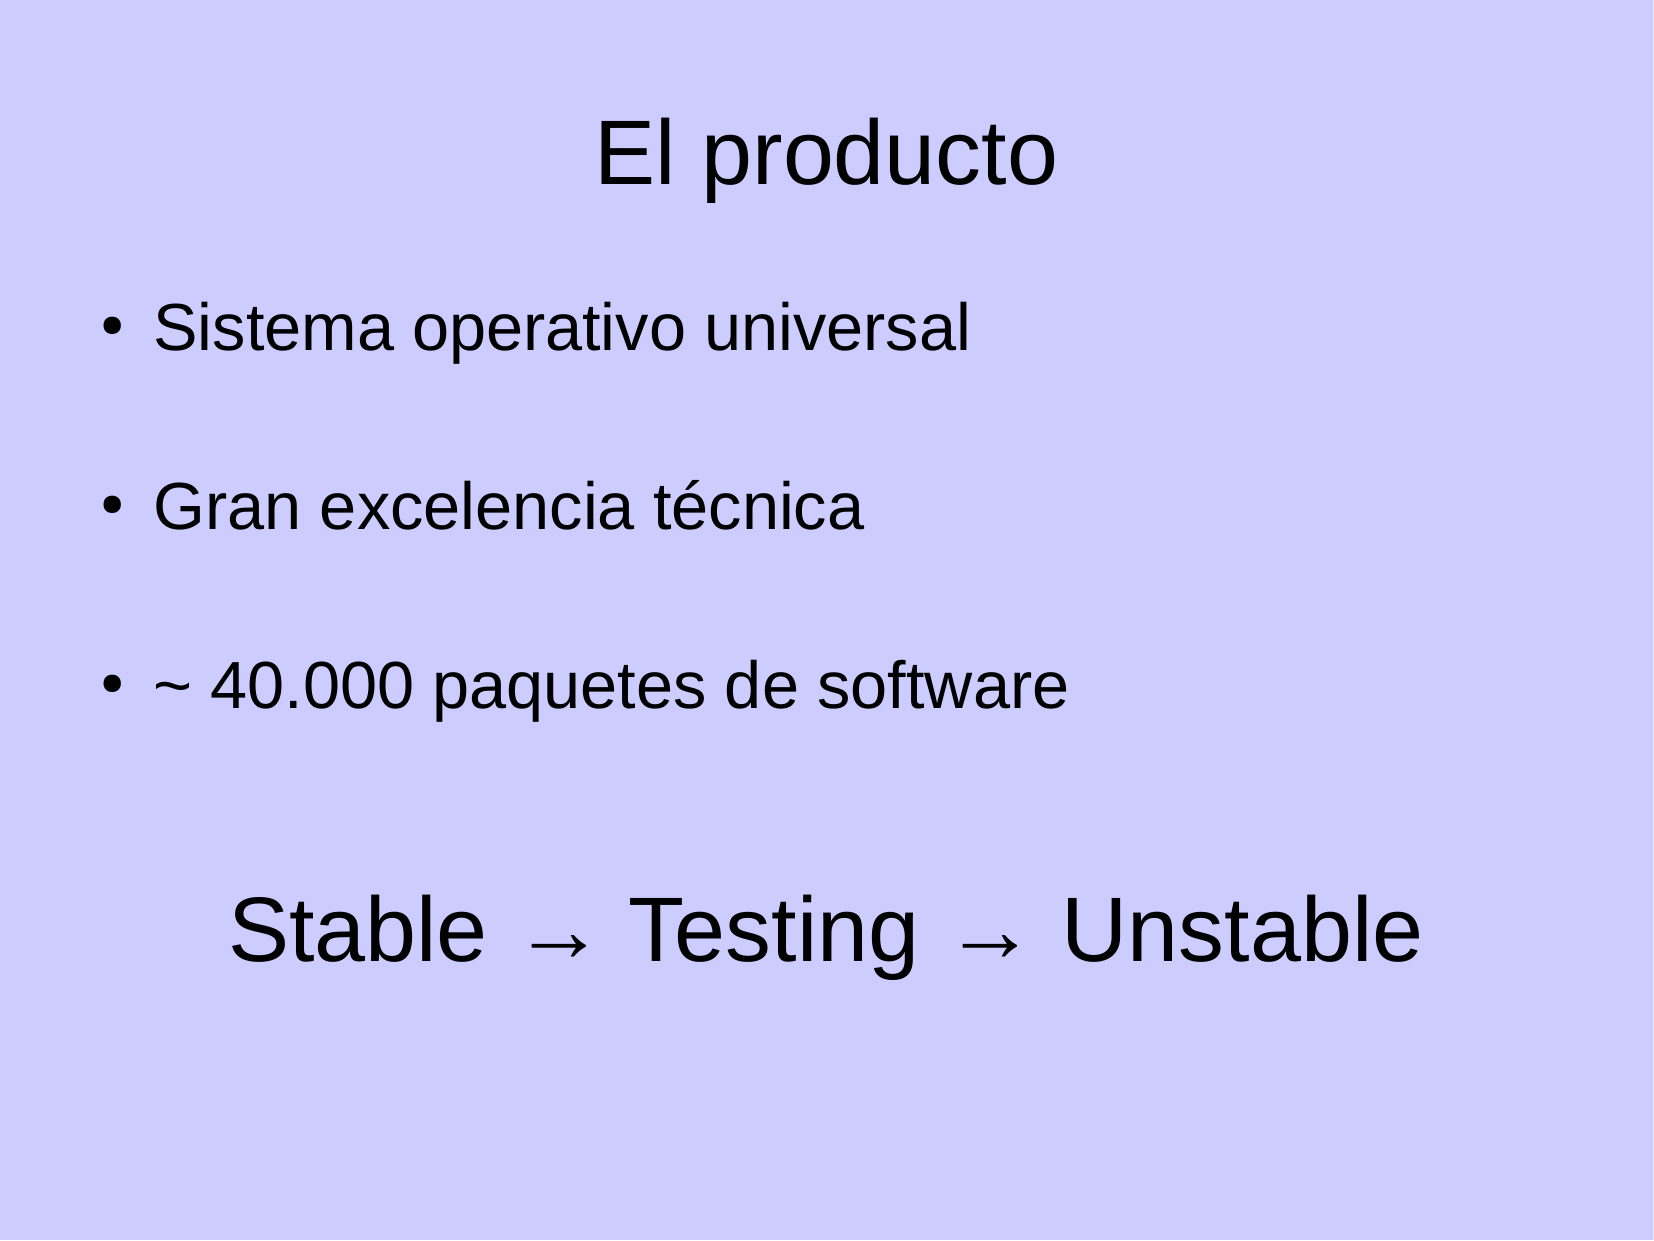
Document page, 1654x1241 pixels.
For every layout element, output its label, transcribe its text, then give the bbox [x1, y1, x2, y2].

list Sistema operativo universal Gran excelencia técnica ~ 40.000 paquetes de software [82, 290, 1571, 768]
title Stable → Testing → Unstable [82, 832, 1571, 1028]
title El producto [82, 49, 1571, 257]
